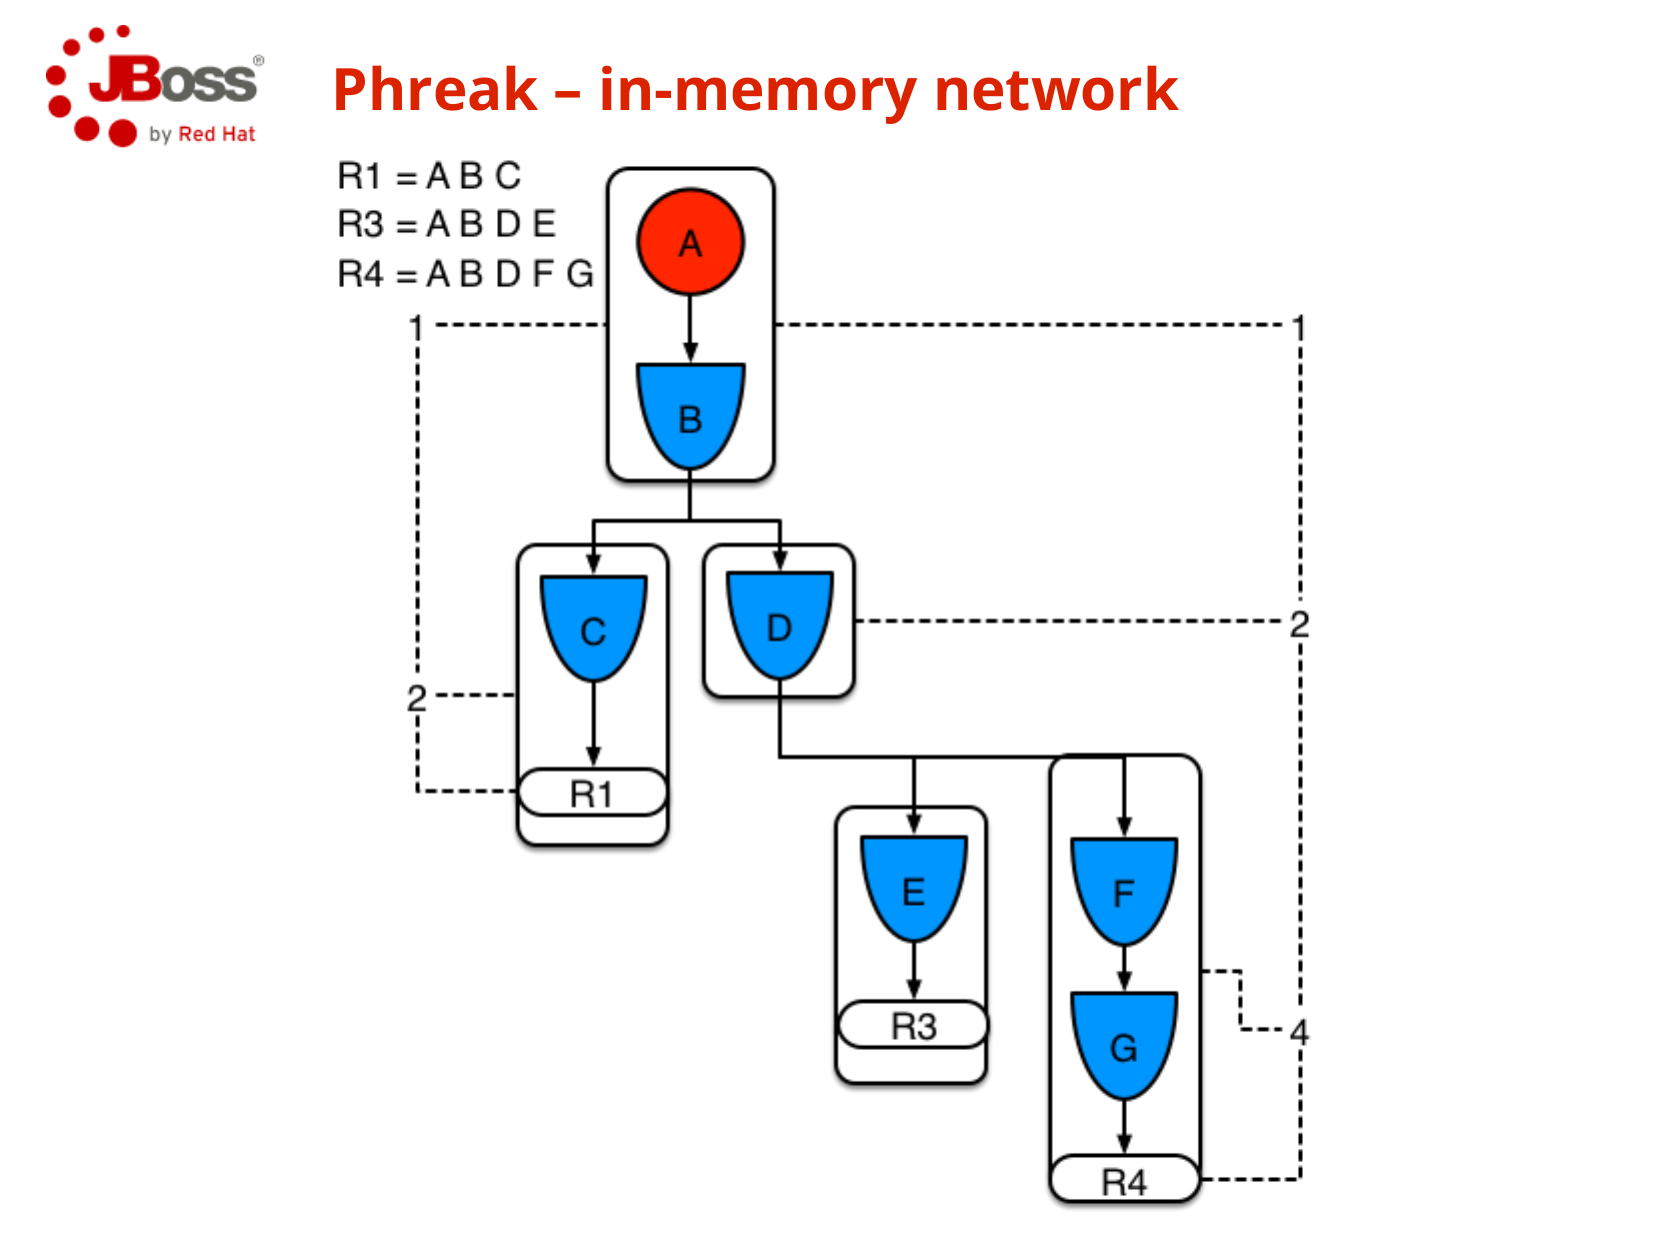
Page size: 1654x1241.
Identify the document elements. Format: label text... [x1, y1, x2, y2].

picture [46, 25, 266, 149]
picture [318, 131, 1341, 1240]
title Phreak – in-memory network [331, 32, 1538, 151]
